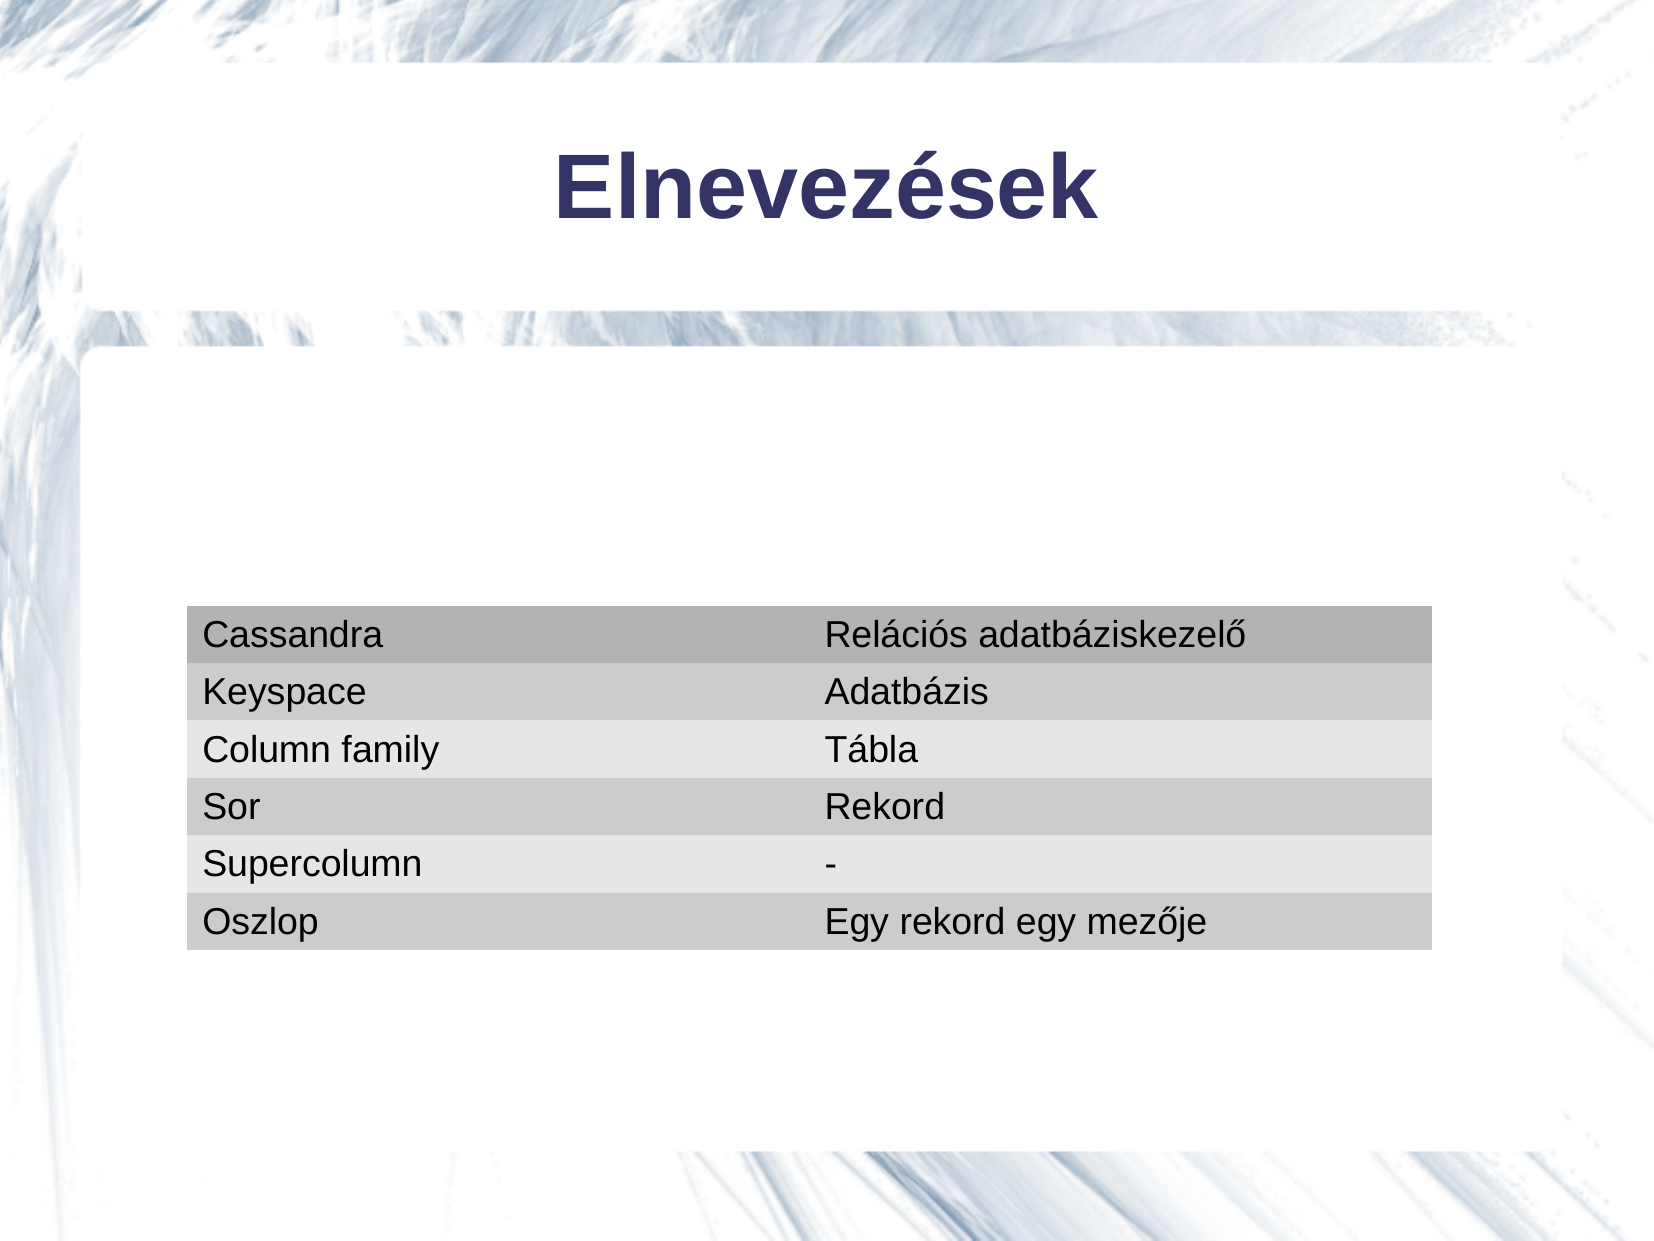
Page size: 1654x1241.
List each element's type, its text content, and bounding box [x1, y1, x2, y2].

table_header Relációs adatbáziskezelő [810, 606, 1432, 663]
picture [0, 0, 1654, 1241]
table_cell Sor [187, 778, 810, 835]
table_cell Column family [187, 720, 810, 778]
table_cell Egy rekord egy mezője [810, 893, 1432, 950]
table_cell Supercolumn [187, 835, 810, 893]
table_cell Adatbázis [810, 663, 1432, 720]
table_cell Keyspace [187, 663, 810, 720]
table_header Cassandra [187, 606, 810, 663]
table_cell Rekord [810, 778, 1432, 835]
table_cell - [810, 835, 1432, 893]
title Elnevezések [82, 73, 1571, 302]
table_cell Tábla [810, 720, 1432, 778]
table_cell Oszlop [187, 893, 810, 950]
